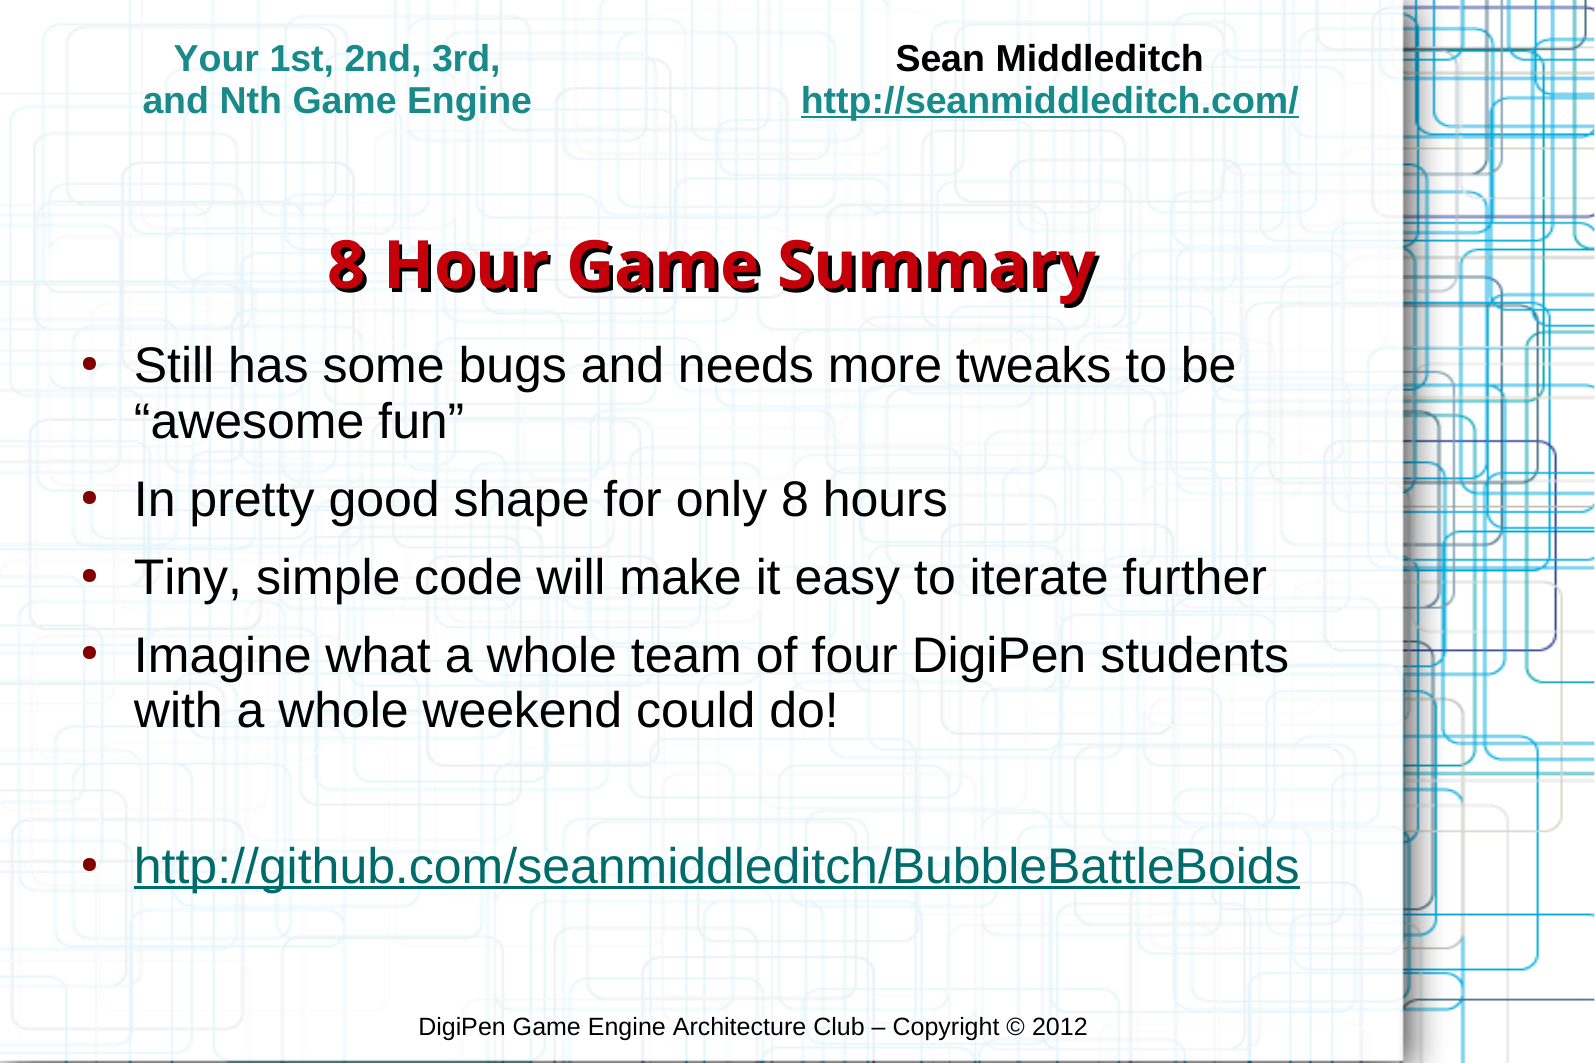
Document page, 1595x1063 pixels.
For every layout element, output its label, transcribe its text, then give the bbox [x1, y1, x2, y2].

list Sean Middleditch http://seanmiddleditch.com/ [787, 37, 1313, 151]
title 8 Hour Game Summary [75, 225, 1351, 301]
list Your 1st, 2nd, 3rd, and Nth Game Engine [75, 37, 601, 151]
picture [0, 0, 1595, 1063]
list Still has some bugs and needs more tweaks to be “awesome fun” In pretty good shape for only 8 hours Tiny, simple code will make it easy to iterate further Imagine what a whole team of four DigiPen students with a whole weekend could do! http://github.com/seanmiddleditch/BubbleBattleBoids [63, 337, 1351, 976]
list DigiPen Game Engine Architecture Club – Copyright © 2012 [75, 1012, 1363, 1051]
